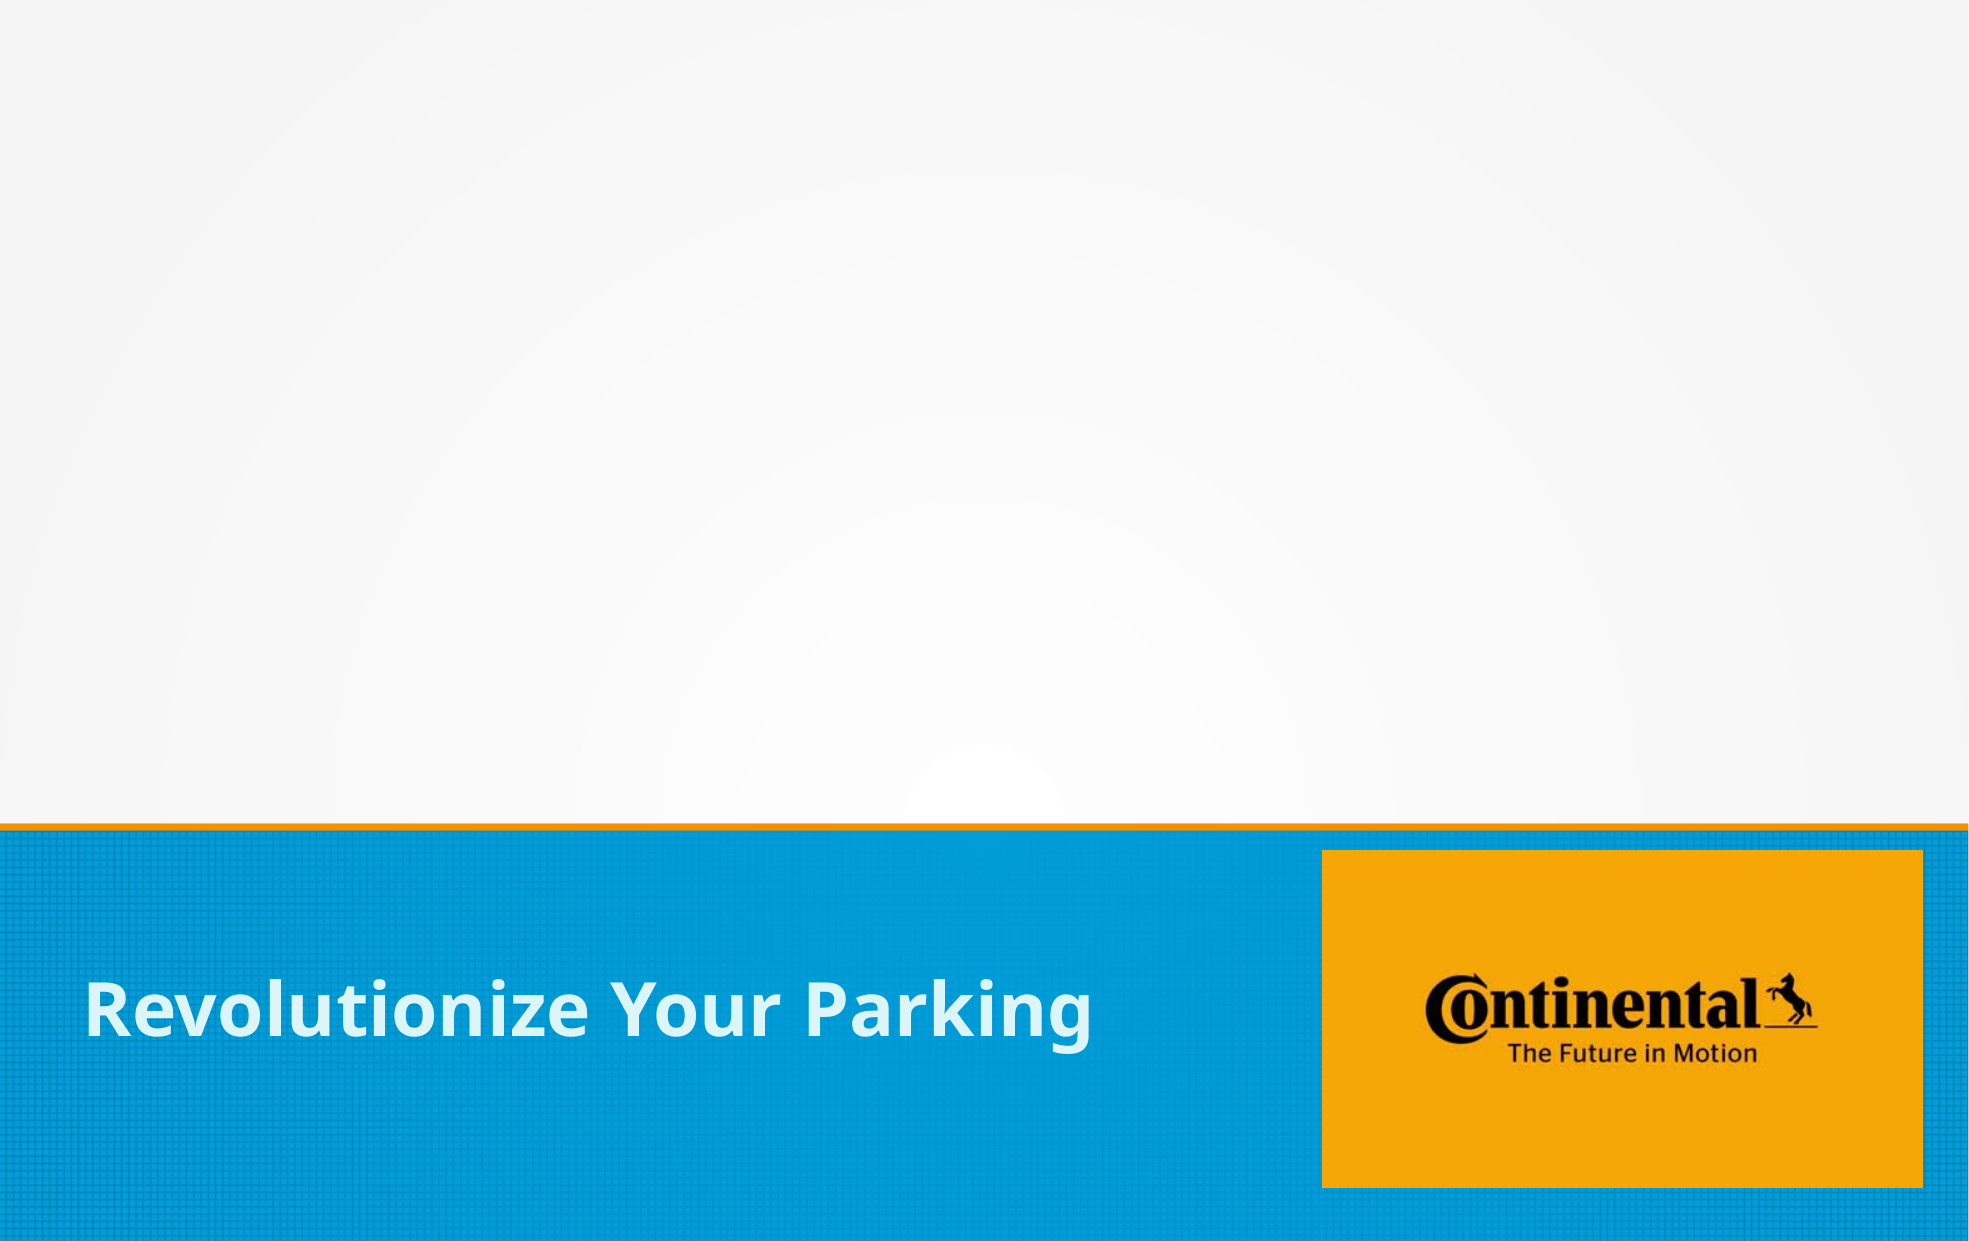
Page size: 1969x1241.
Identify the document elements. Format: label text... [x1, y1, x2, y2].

subtitle Revolutionize Your Parking [82, 956, 1853, 1211]
picture [0, 0, 1969, 830]
picture [1323, 851, 1922, 1187]
